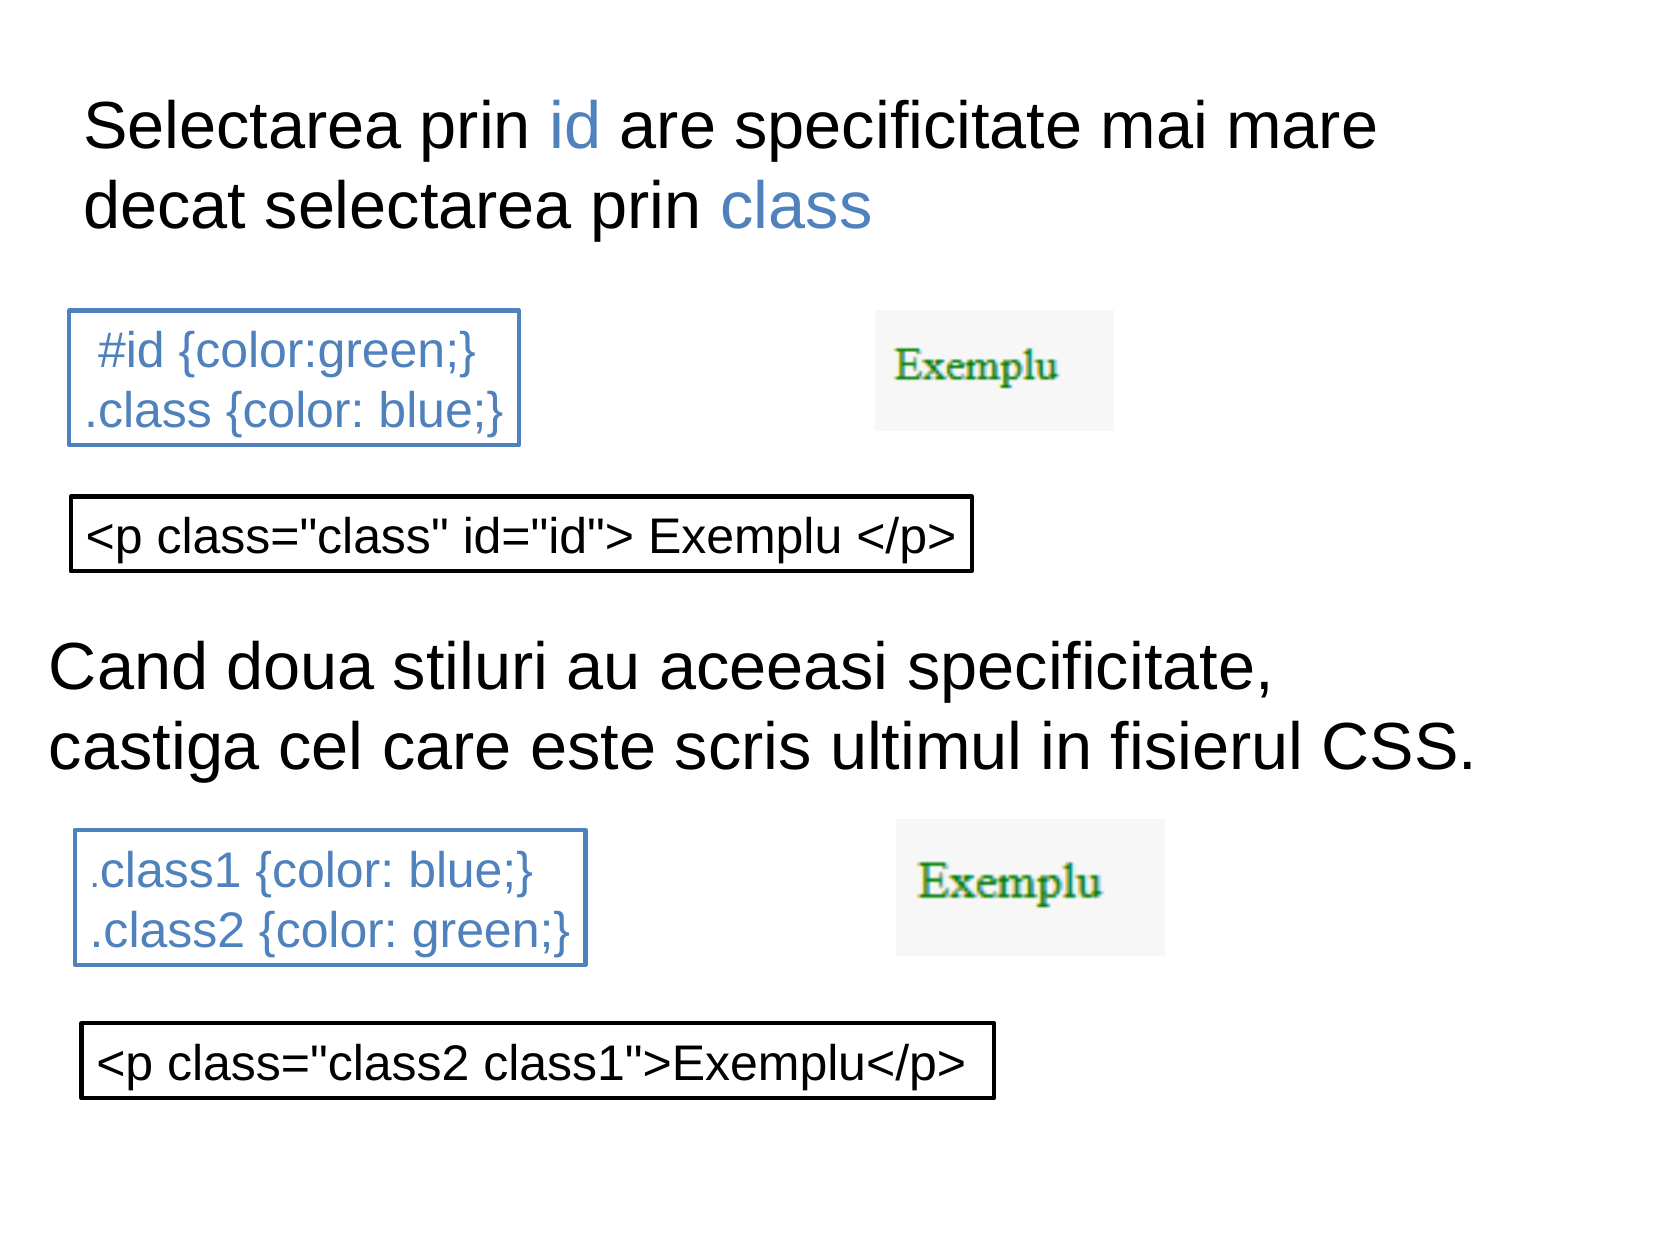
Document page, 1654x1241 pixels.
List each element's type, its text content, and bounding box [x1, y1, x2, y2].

text_box <p class="class" id="id"> Exemplu </p> [70, 496, 972, 572]
text_box Selectarea prin id are specificitate mai mare decat selectarea prin class [68, 74, 1413, 250]
text_box Cand doua stiluri au aceeasi specificitate, castiga cel care este scris ultimul in fisierul CSS. [34, 615, 1494, 791]
text_box <p class="class2 class1">Exemplu</p> [81, 1023, 994, 1099]
picture [896, 819, 1165, 956]
picture [875, 310, 1114, 431]
text_box #id {color:green;} .class {color: blue;} [69, 310, 519, 446]
text_box .class1 {color: blue;} .class2 {color: green;} [74, 829, 586, 965]
